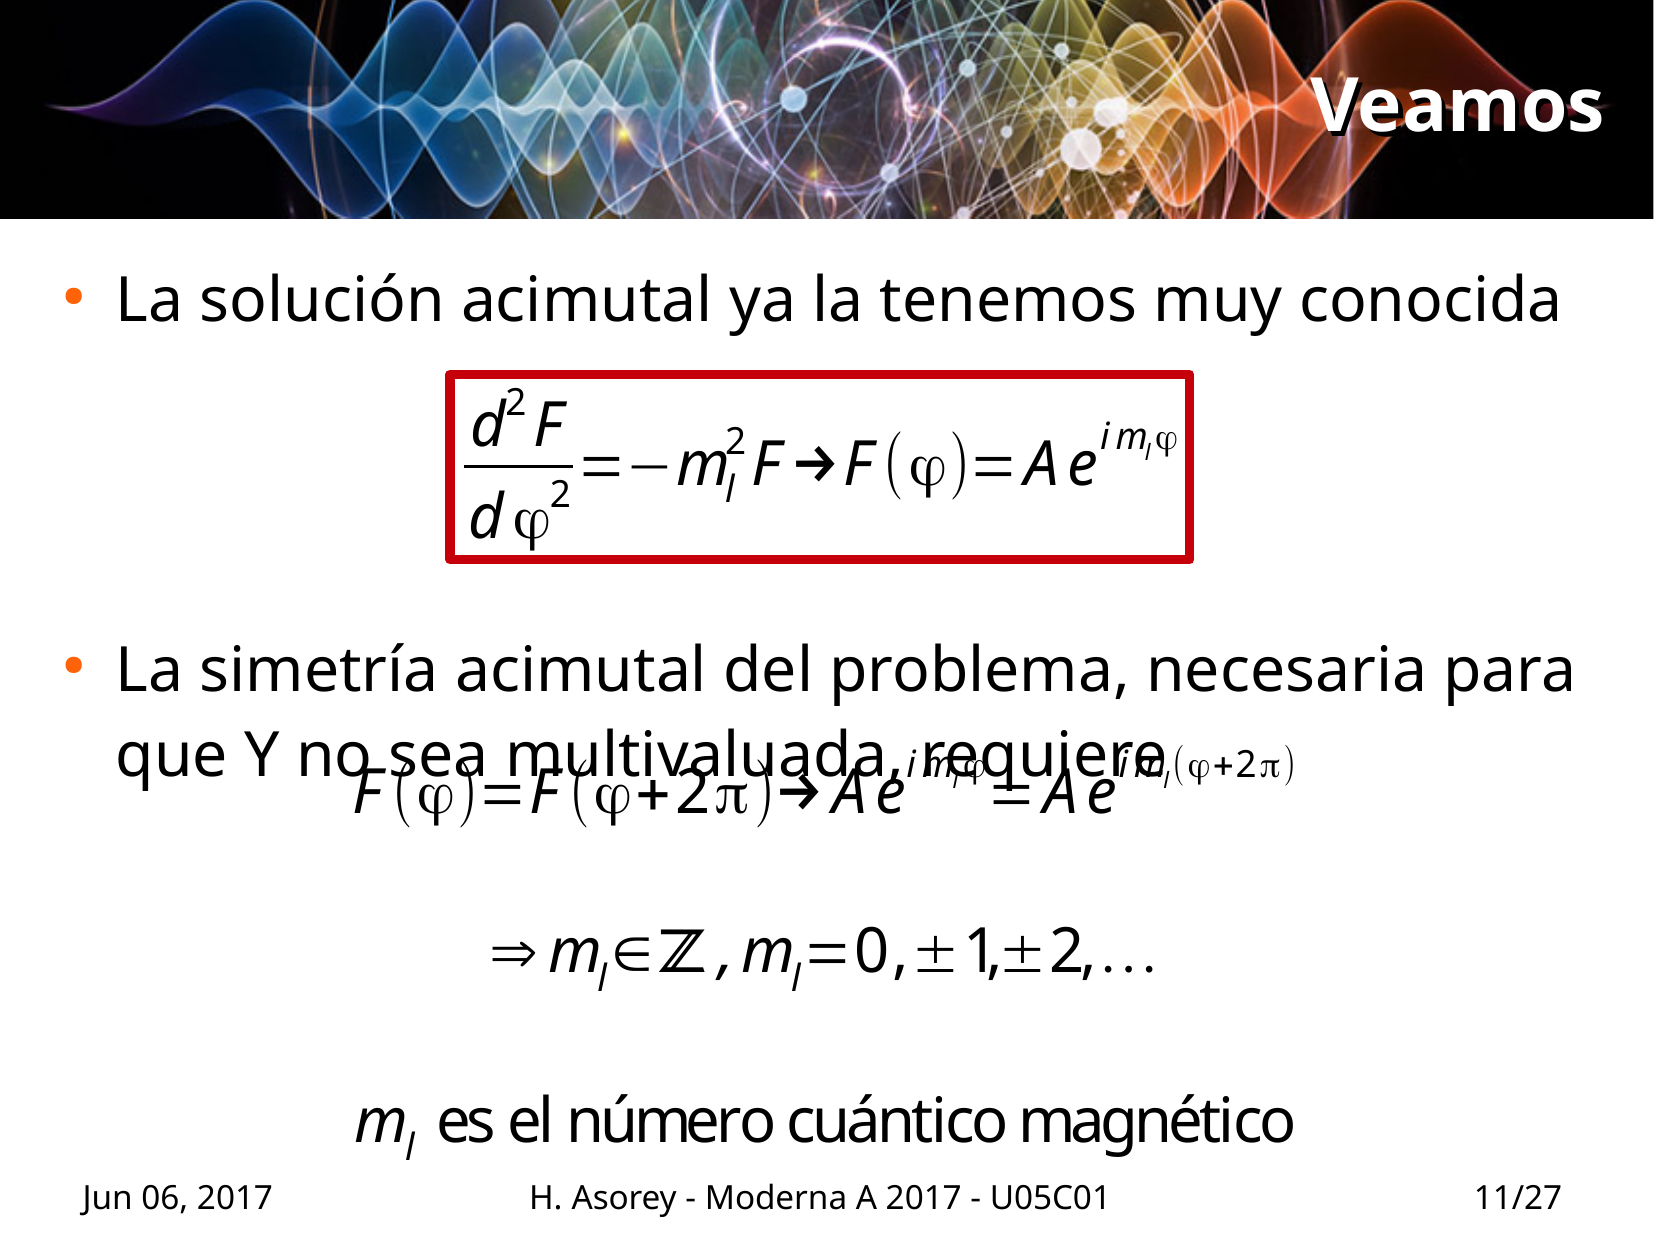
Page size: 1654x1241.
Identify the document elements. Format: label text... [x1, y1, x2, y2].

chart [454, 379, 1186, 556]
title Veamos [45, 15, 1606, 191]
picture [0, 0, 1654, 219]
chart [345, 741, 1302, 1171]
list La solución acimutal ya la tenemos muy conocida La simetría acimutal del problema, necesaria para que Y no sea multivaluada, requiere [45, 255, 1606, 1156]
